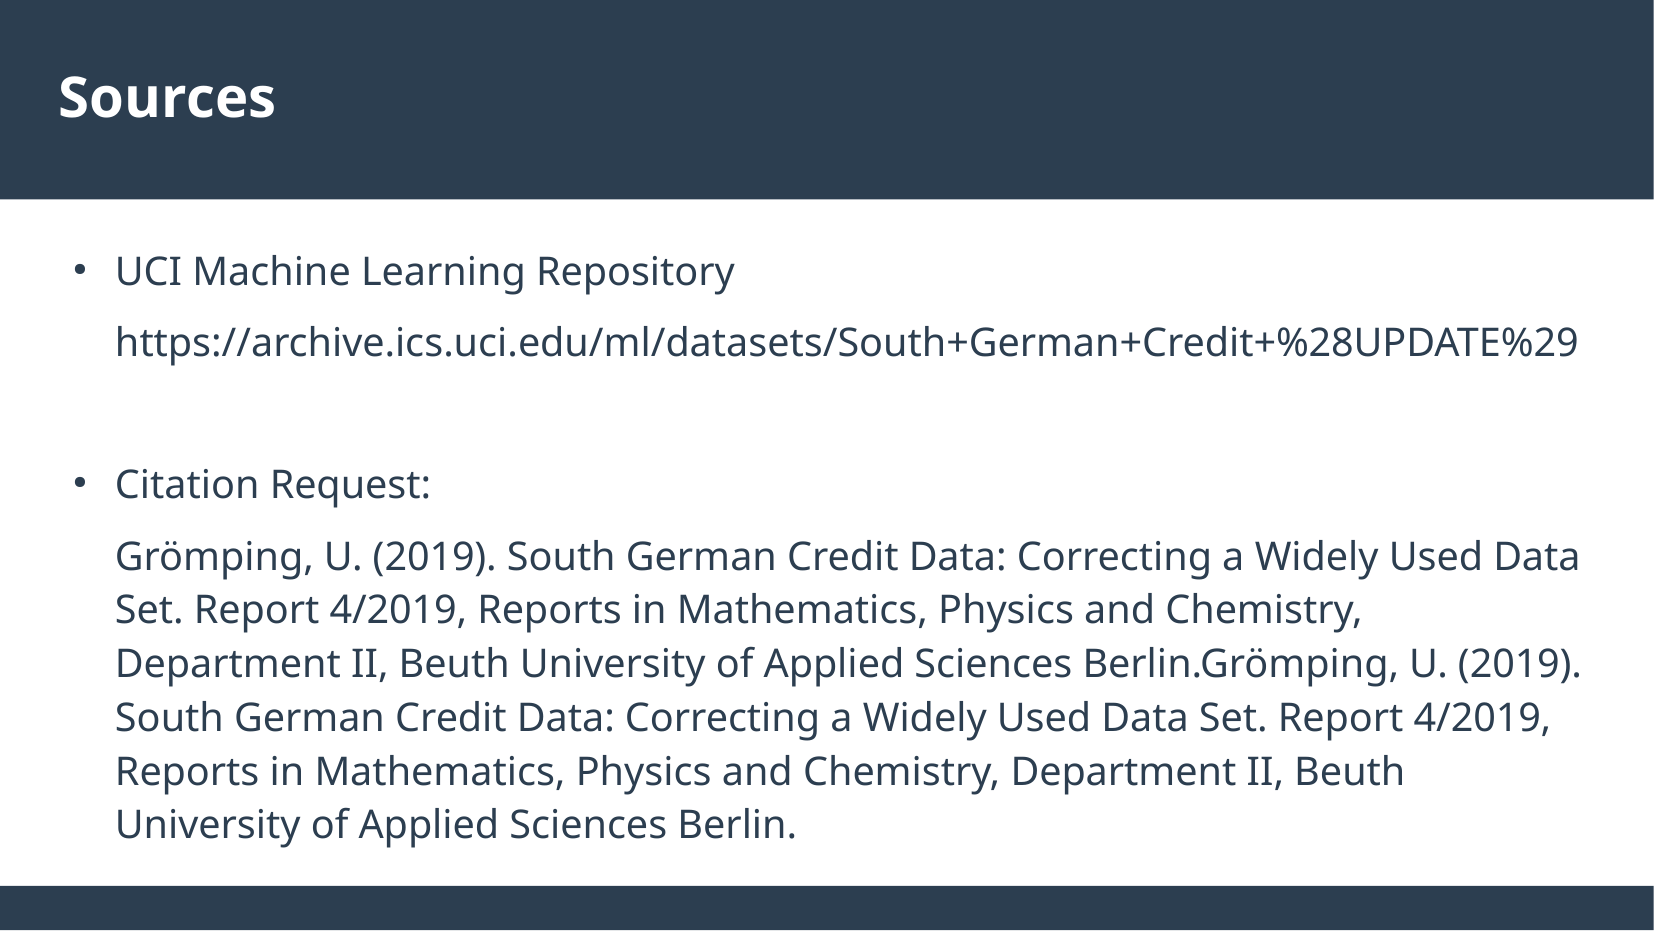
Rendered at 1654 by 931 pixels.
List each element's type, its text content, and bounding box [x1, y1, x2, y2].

title Sources [59, 37, 1595, 155]
list UCI Machine Learning Repository https://archive.ics.uci.edu/ml/datasets/South+German+Credit+%28UPDATE%29 Citation Request: Grömping, U. (2019). South German Credit Data: Correcting a Widely Used Data Set. Report 4/2019, Reports in Mathematics, Physics and Chemistry, Department II, Beuth University of Applied Sciences Berlin.Grömping, U. (2019). South German Credit Data: Correcting a Widely Used Data Set. Report 4/2019, Reports in Mathematics, Physics and Chemistry, Department II, Beuth University of Applied Sciences Berlin. [59, 243, 1595, 864]
